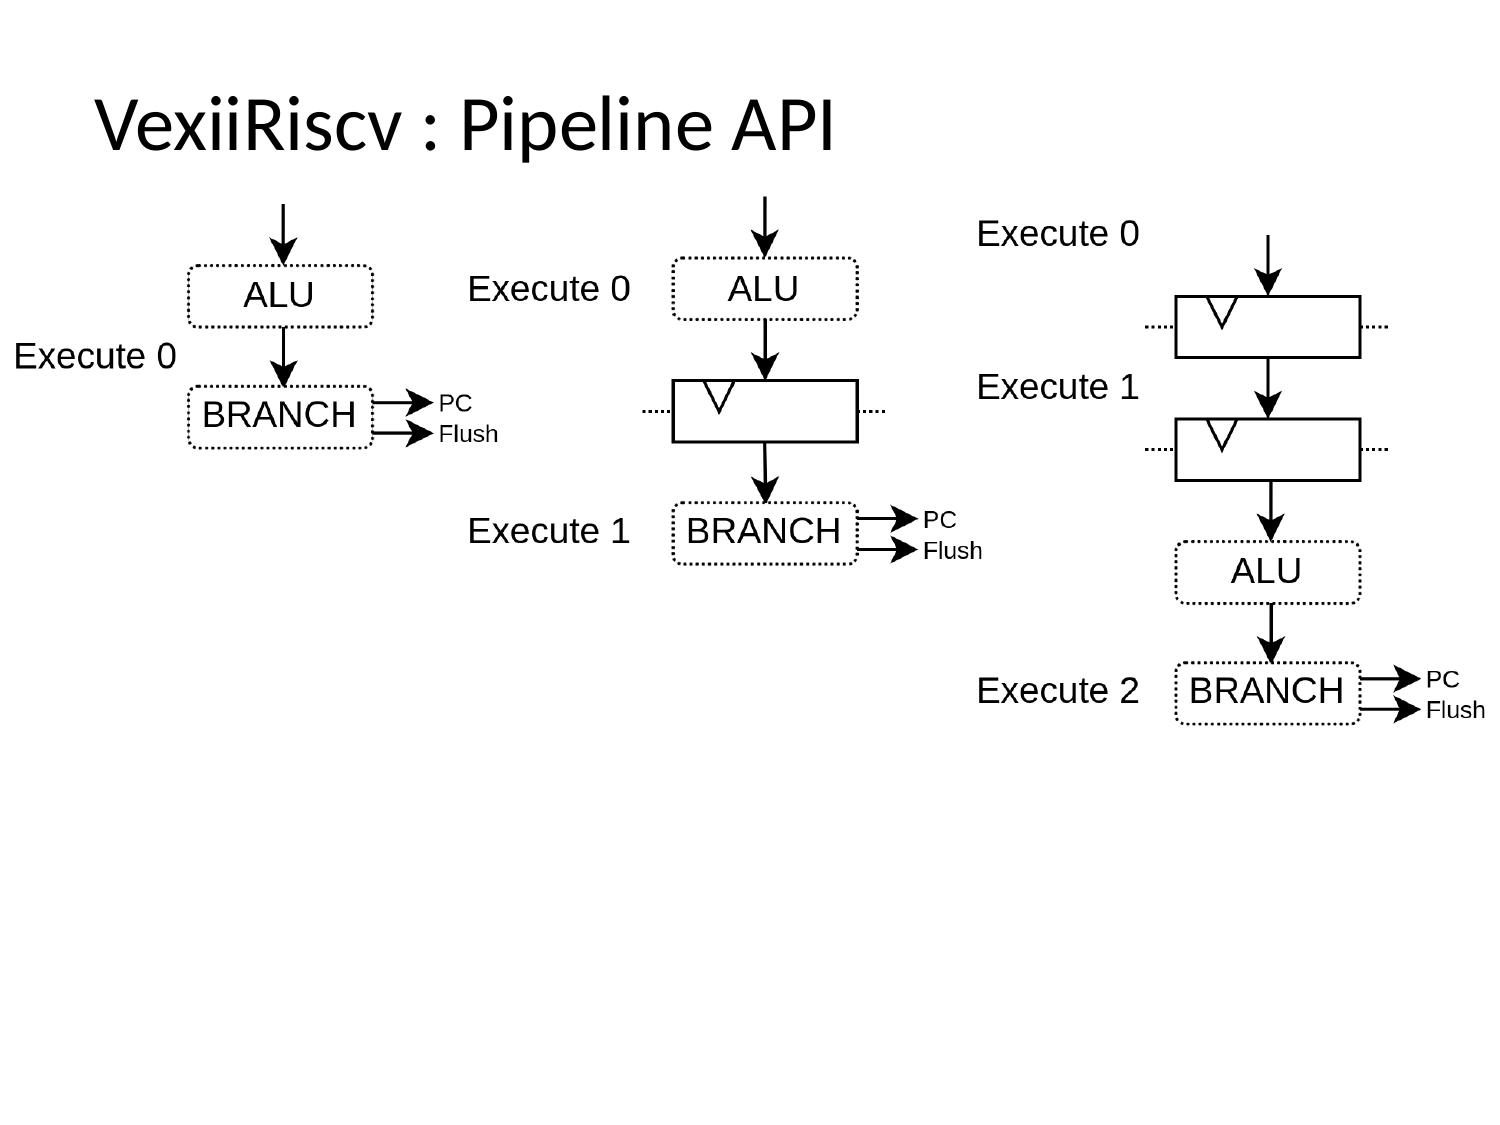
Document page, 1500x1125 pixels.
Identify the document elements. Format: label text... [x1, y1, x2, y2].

picture [0, 141, 1500, 771]
title VexiiRiscv : Pipeline API [94, 42, 1500, 141]
